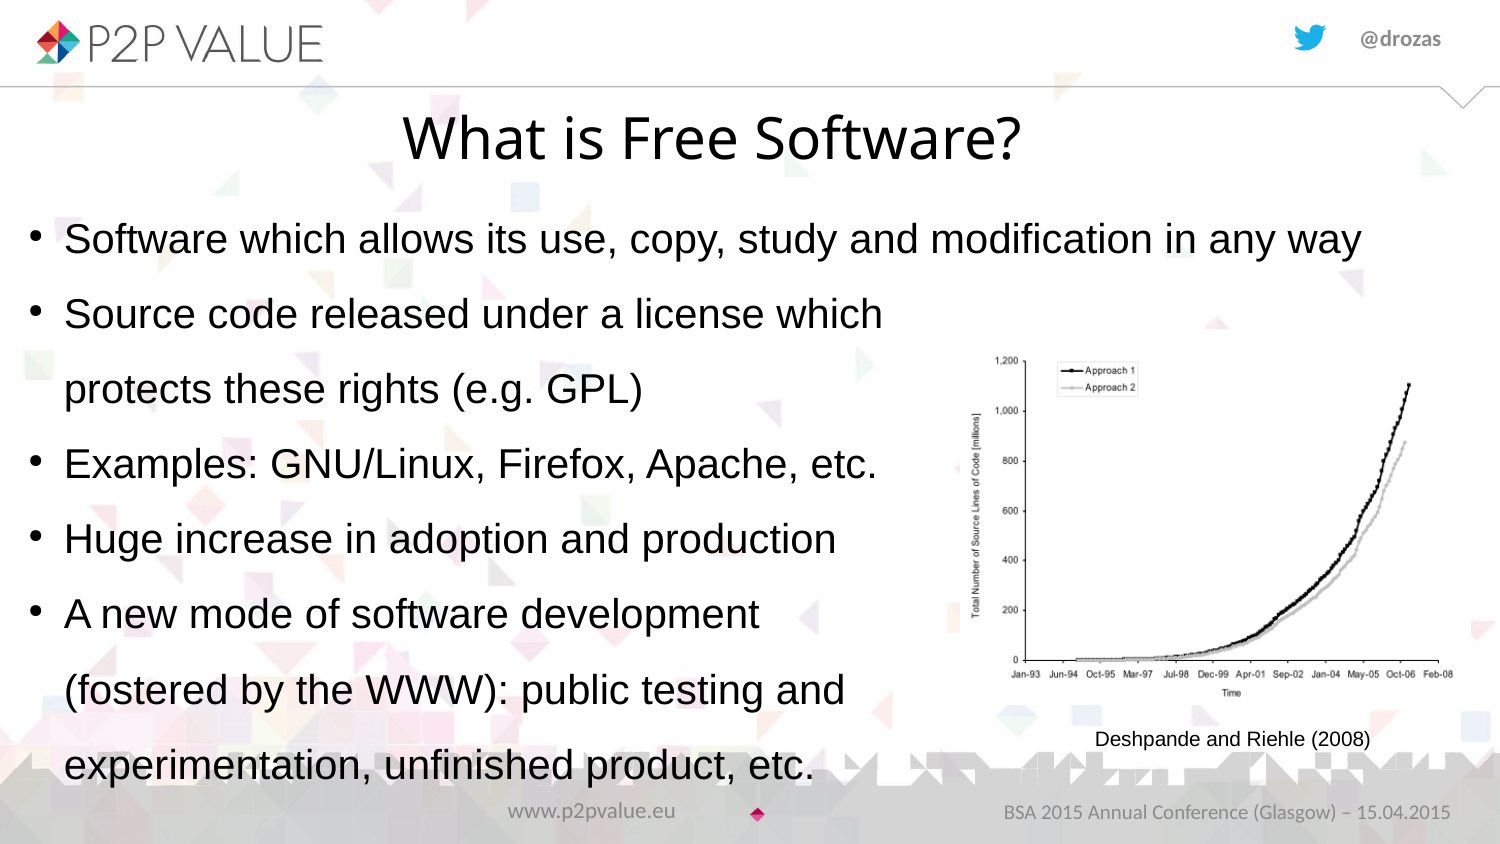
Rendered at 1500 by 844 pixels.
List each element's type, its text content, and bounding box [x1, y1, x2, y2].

picture [0, 0, 1500, 844]
title What is Free Software? [60, 92, 1366, 180]
text_box BSA 2015 Annual Conference (Glasgow) – 15.04.2015 [777, 788, 1470, 834]
text_box @drozas [1333, 15, 1455, 60]
text_box Deshpande and Riehle (2008) [1080, 720, 1441, 789]
text_box www.p2pvalue.eu [501, 789, 720, 829]
subtitle Software which allows its use, copy, study and modification in any way Source code released under a license which protects these rights (e.g. GPL) Examples: GNU/Linux, Firefox, Apache, etc. Huge increase in adoption and production A new mode of software development (fostered by the WWW): public testing and experimentation, unfinished product, etc. [15, 180, 1496, 826]
